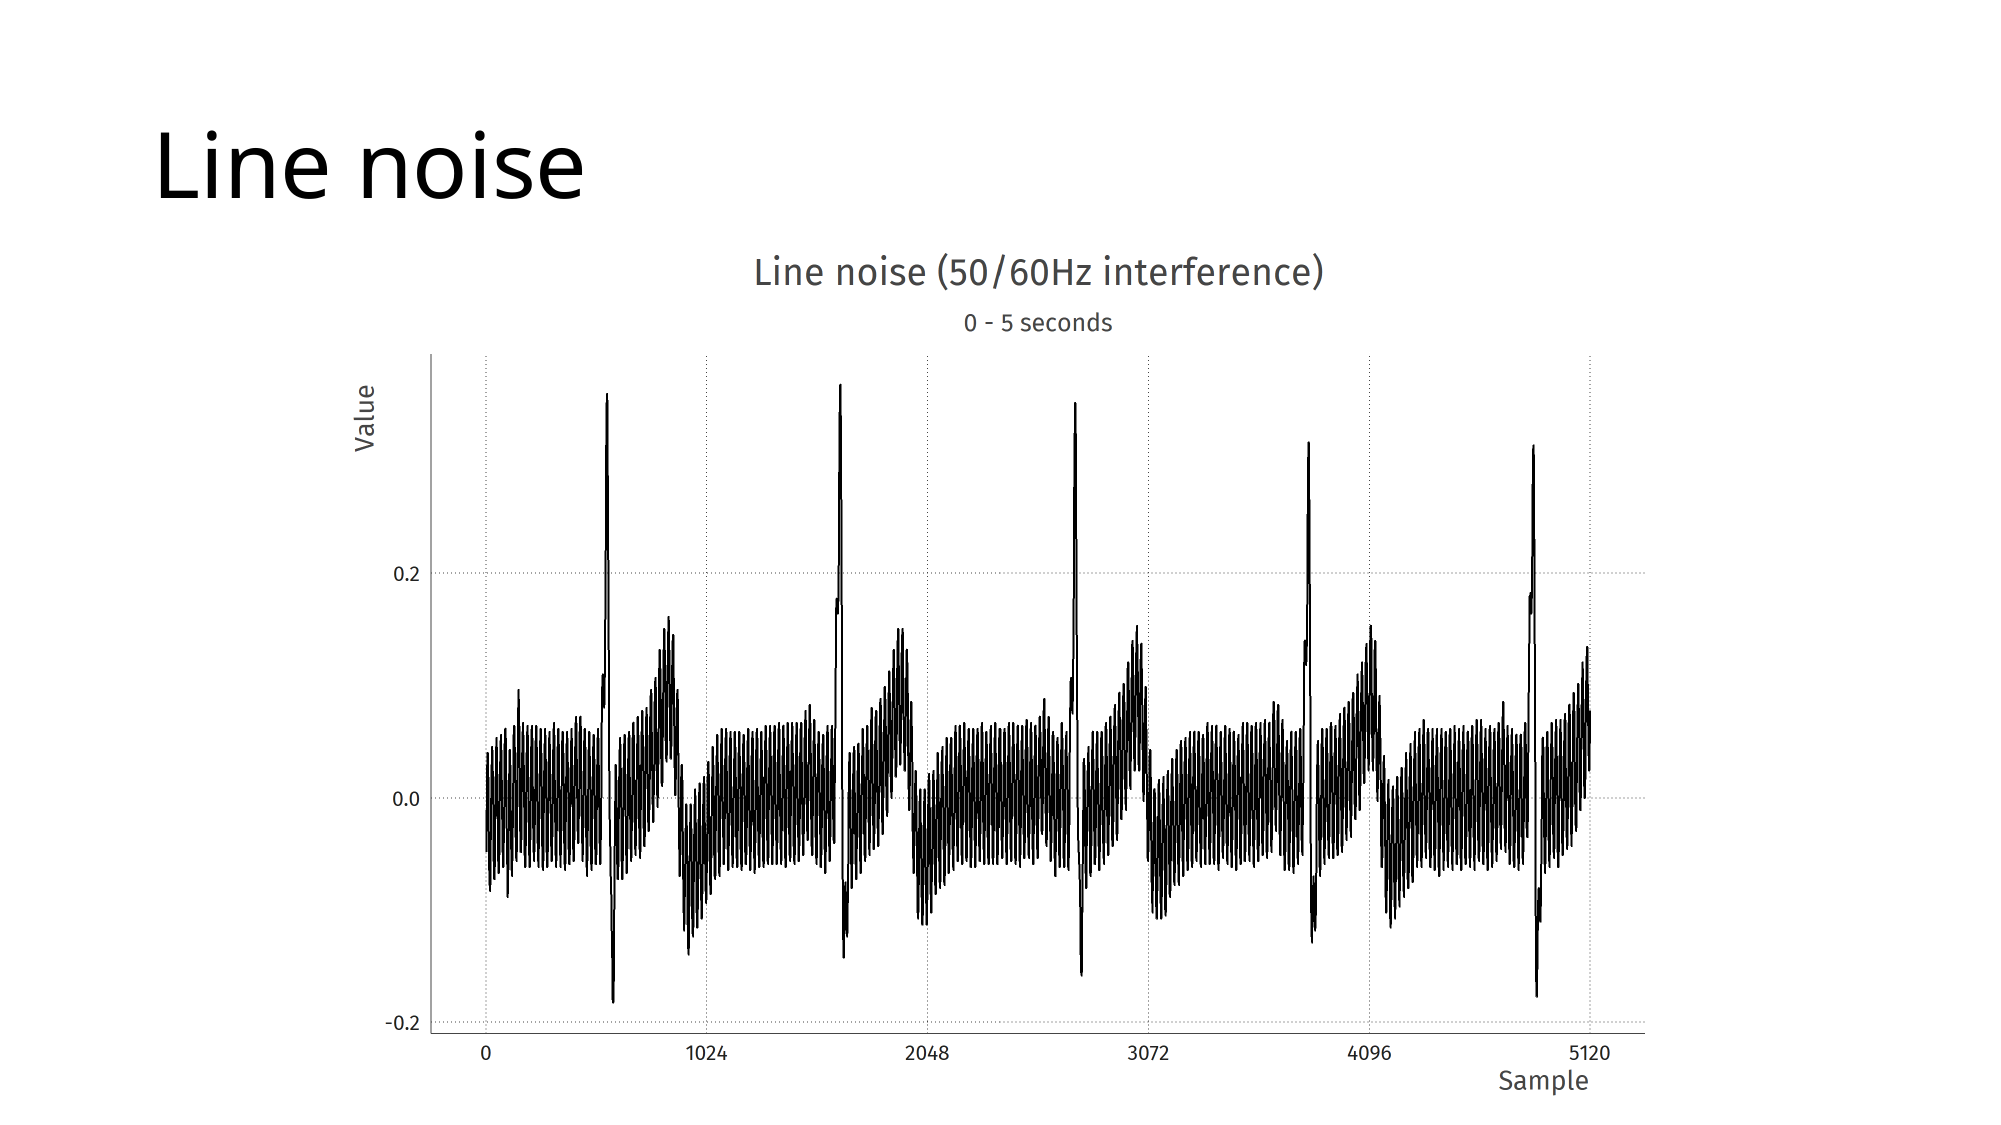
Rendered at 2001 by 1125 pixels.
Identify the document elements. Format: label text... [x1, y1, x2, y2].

title Line noise [137, 59, 1863, 278]
picture [324, 224, 1675, 1125]
